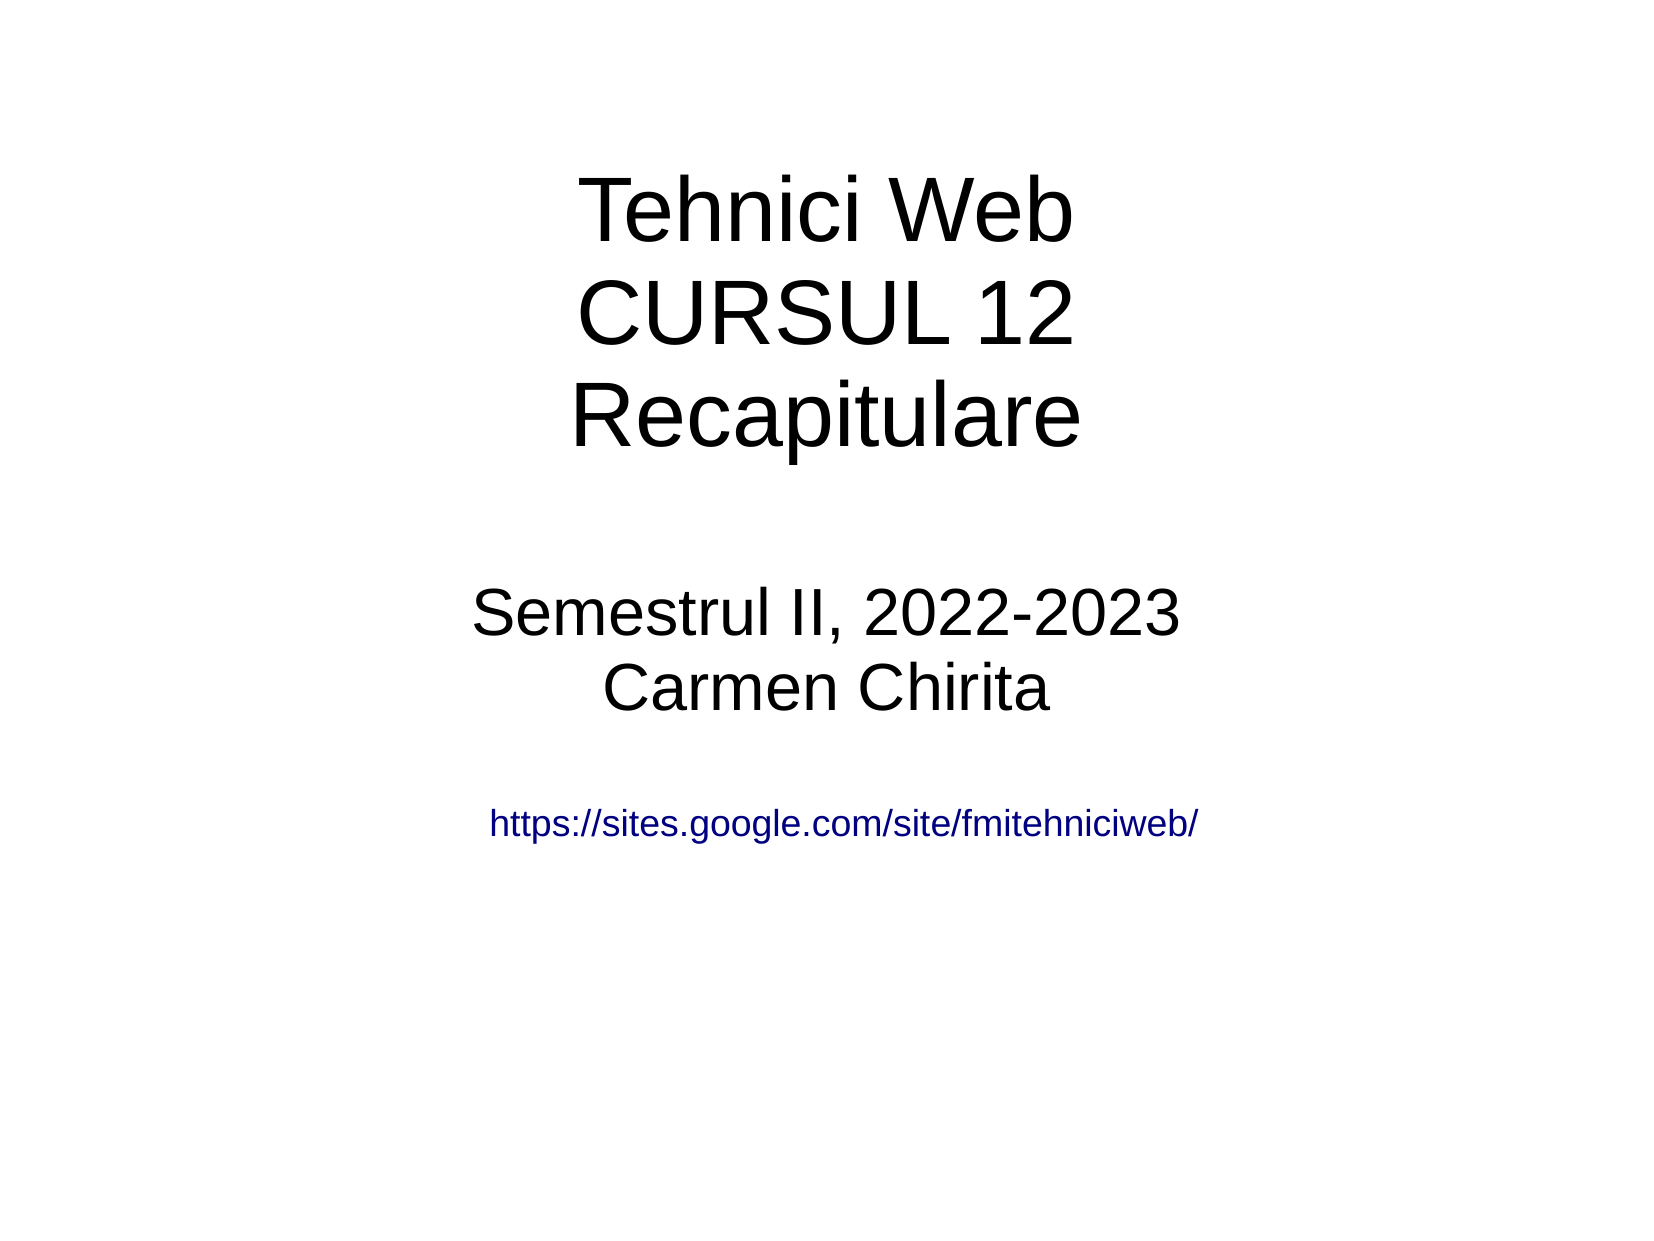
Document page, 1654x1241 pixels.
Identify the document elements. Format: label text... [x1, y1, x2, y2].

title Tehnici Web CURSUL 12 Recapitulare [82, 158, 1571, 290]
text_box https://sites.google.com/site/fmitehniciweb/ [474, 794, 1353, 865]
subtitle Semestrul II, 2022-2023 Carmen Chirita [82, 290, 1571, 1010]
